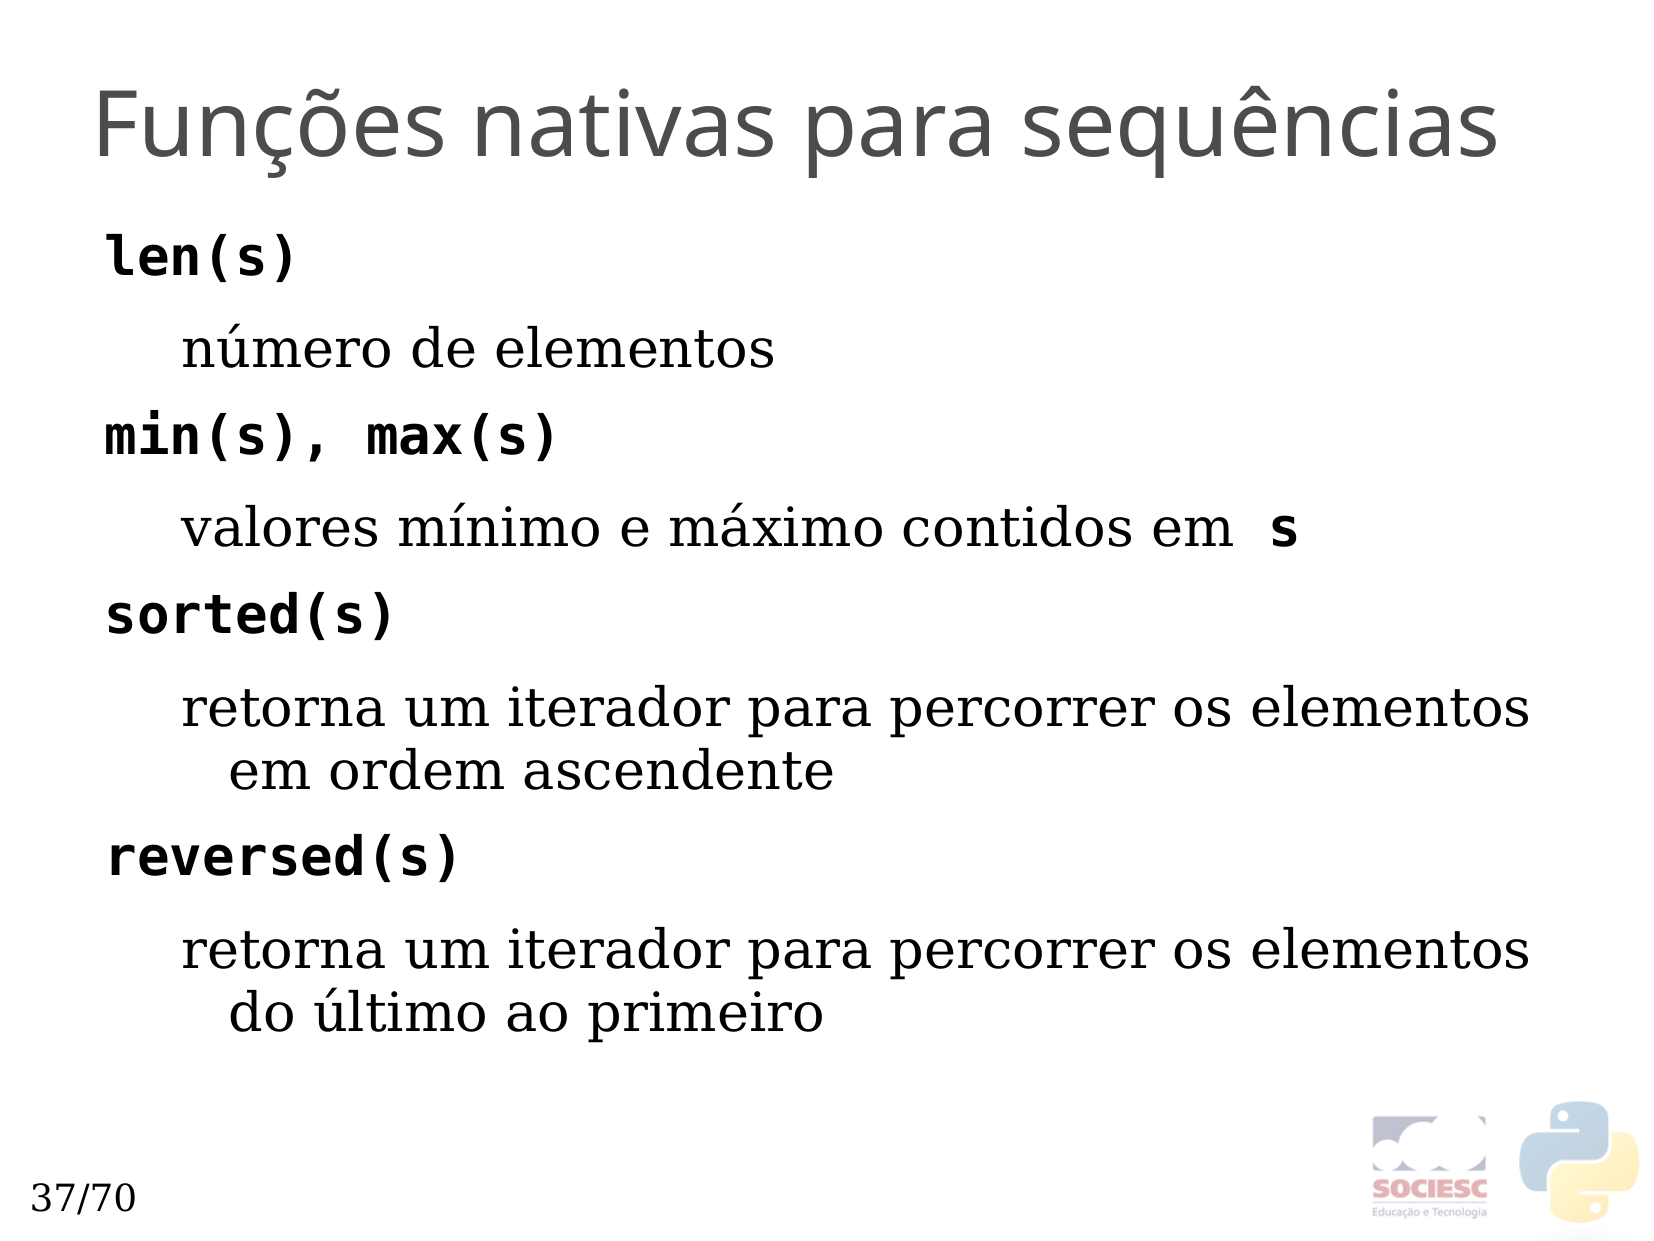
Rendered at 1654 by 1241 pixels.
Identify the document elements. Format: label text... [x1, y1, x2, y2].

title Funções nativas para sequências [29, 17, 1564, 226]
picture [1340, 1084, 1654, 1241]
list len(s) número de elementos min(s), max(s) valores mínimo e máximo contidos em s sorted(s) retorna um iterador para percorrer os elementos em ordem ascendente reversed(s) retorna um iterador para percorrer os elementos do último ao primeiro [86, 225, 1576, 1088]
